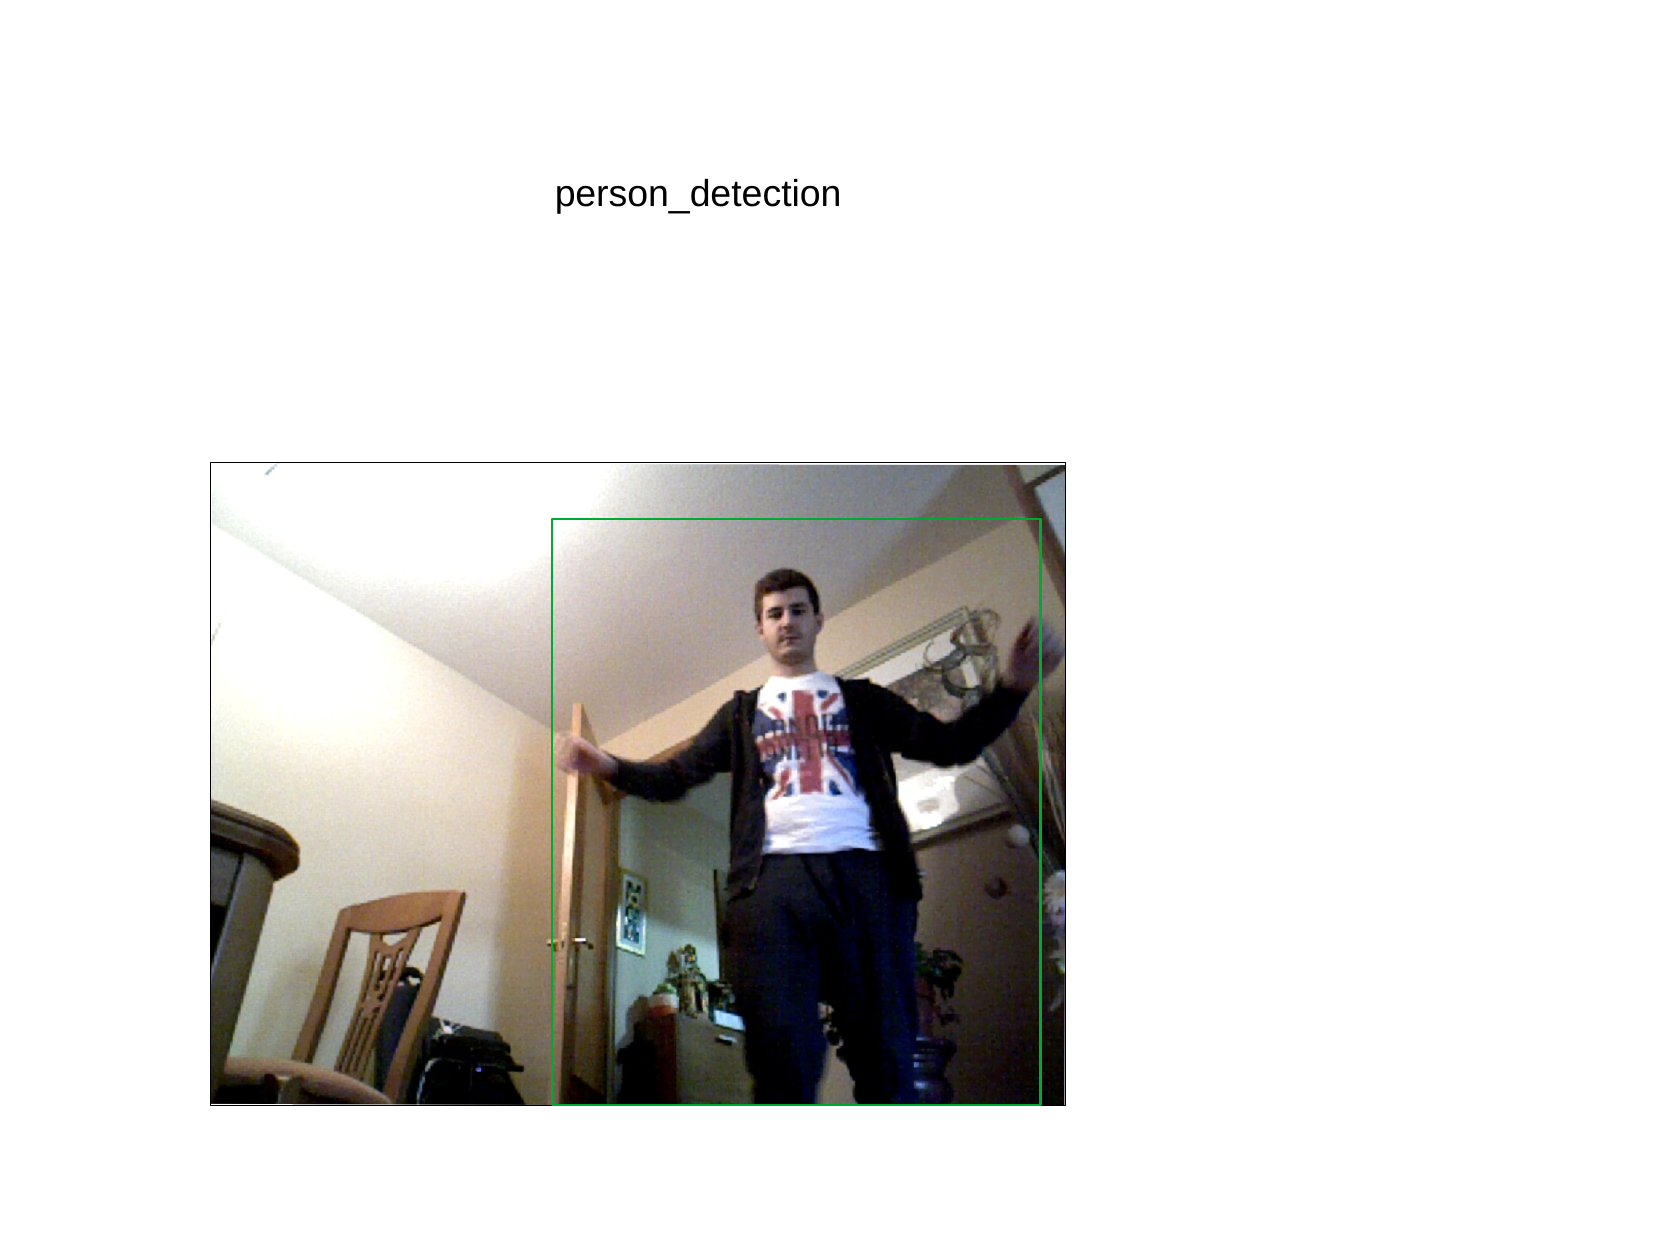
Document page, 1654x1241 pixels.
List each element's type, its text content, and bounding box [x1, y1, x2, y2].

picture [211, 463, 1065, 1105]
picture [553, 520, 1039, 1104]
text_box person_detection [540, 165, 931, 264]
